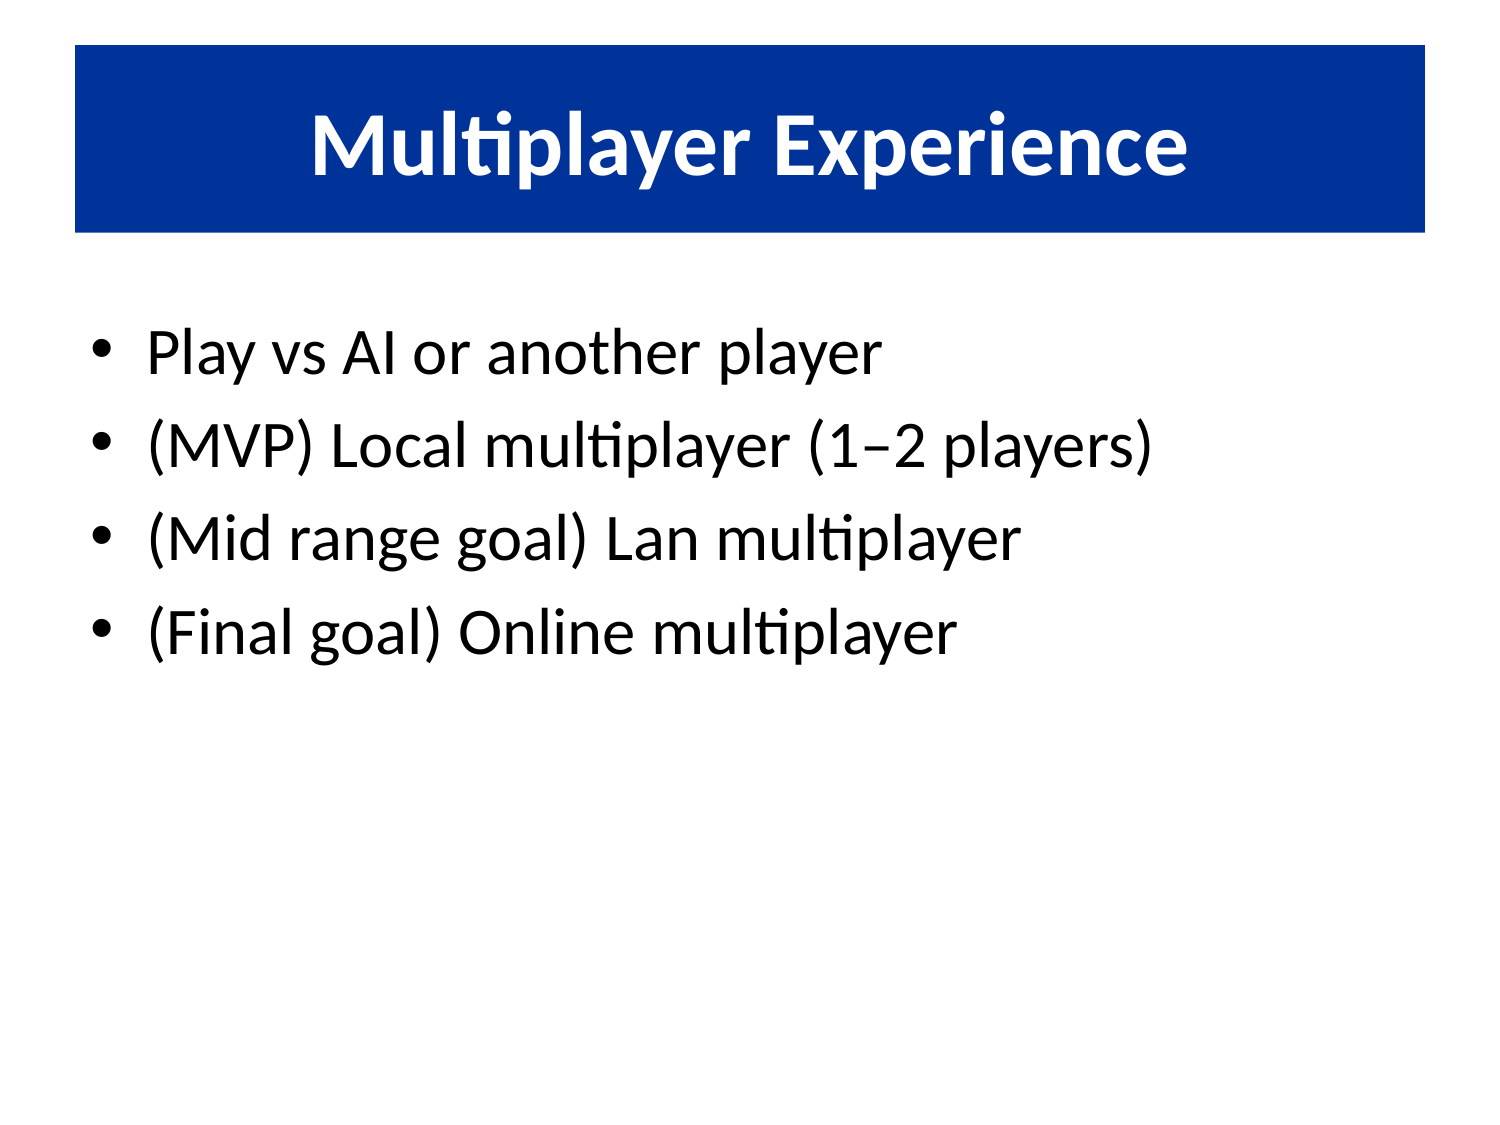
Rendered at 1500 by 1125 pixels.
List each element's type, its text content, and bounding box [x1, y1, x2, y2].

list Play vs AI or another player (MVP) Local multiplayer (1–2 players) (Mid range goal) Lan multiplayer (Final goal) Online multiplayer [75, 206, 1425, 950]
title Multiplayer Experience [75, 45, 1425, 206]
